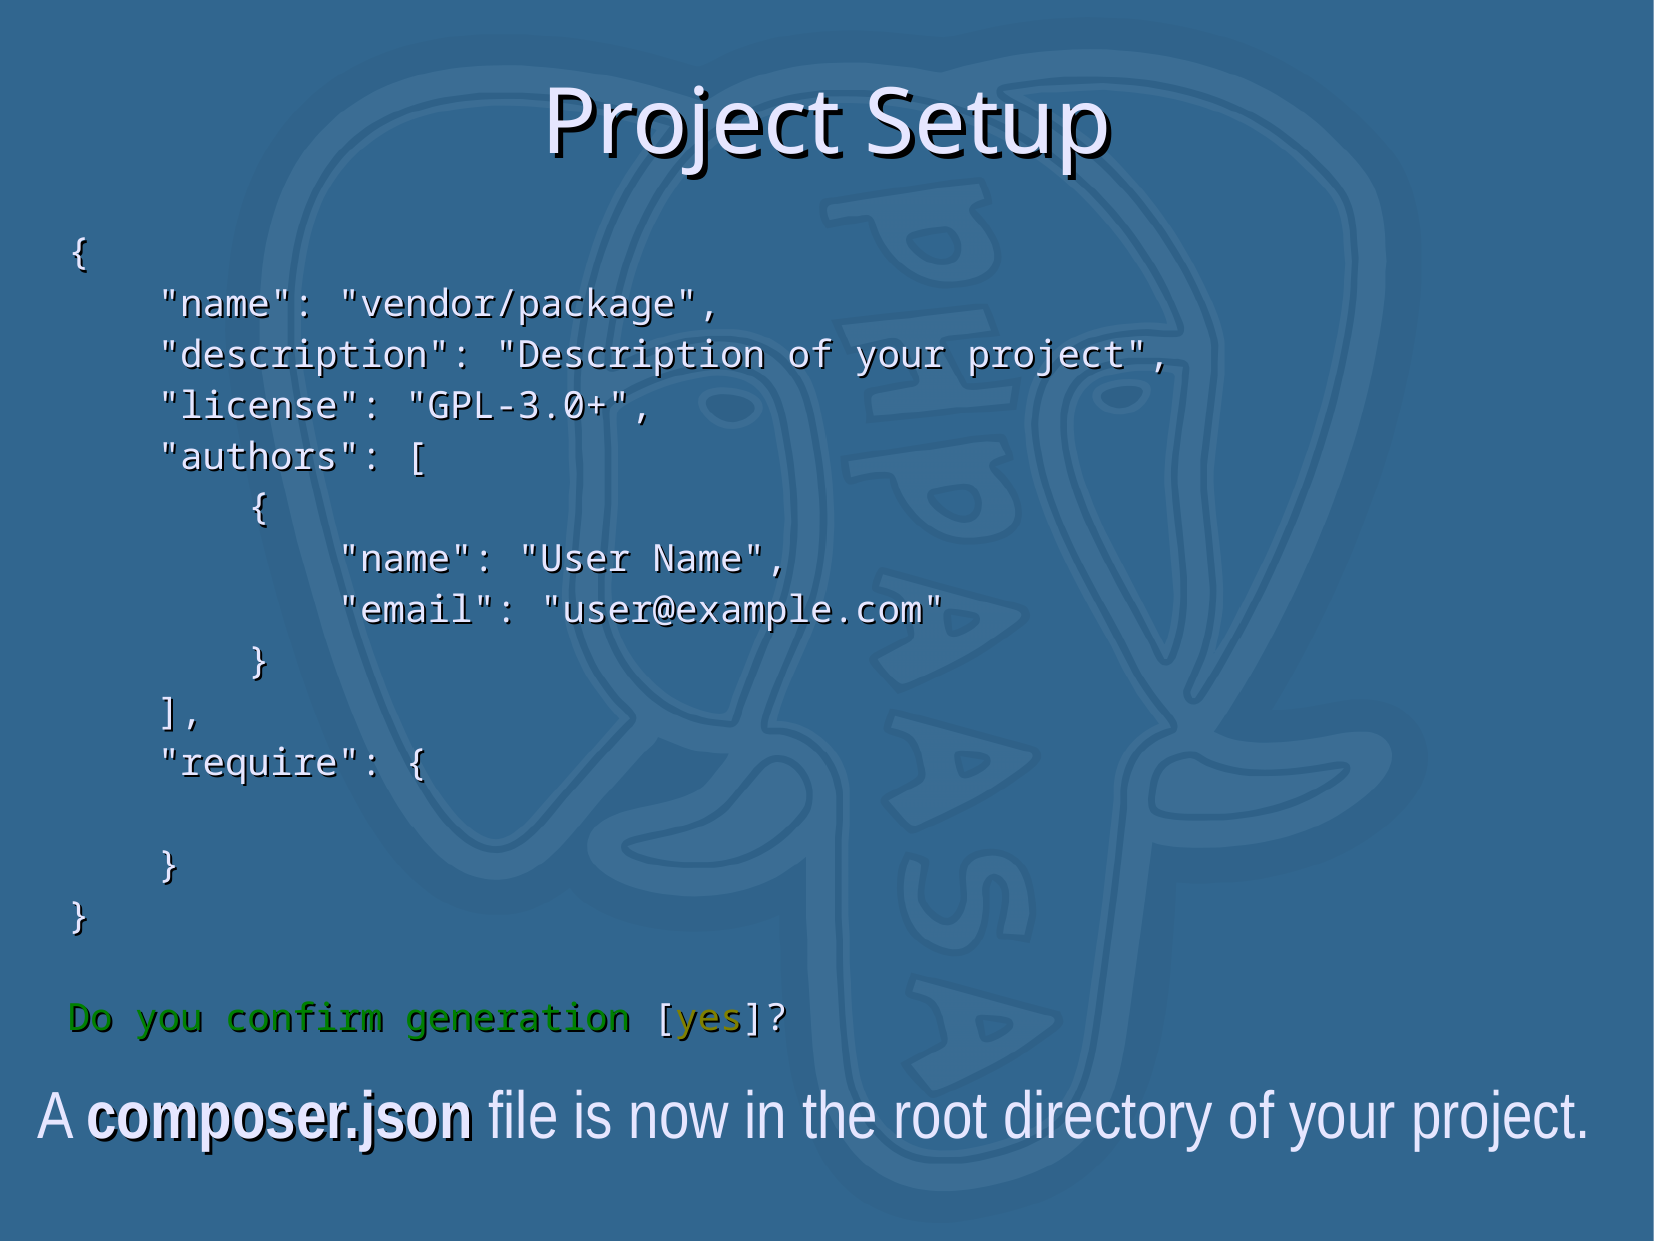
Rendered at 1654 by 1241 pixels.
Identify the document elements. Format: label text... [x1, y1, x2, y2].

picture [0, 0, 1654, 1241]
list { "name": "vendor/package", "description": "Description of your project", "license": "GPL-3.0+", "authors": [ { "name": "User Name", "email": "user@example.com" } ], "require": { } } Do you confirm generation [yes]? A composer.json file is now in the root directory of your project. [37, 225, 1613, 1201]
title Project Setup [82, 49, 1571, 188]
